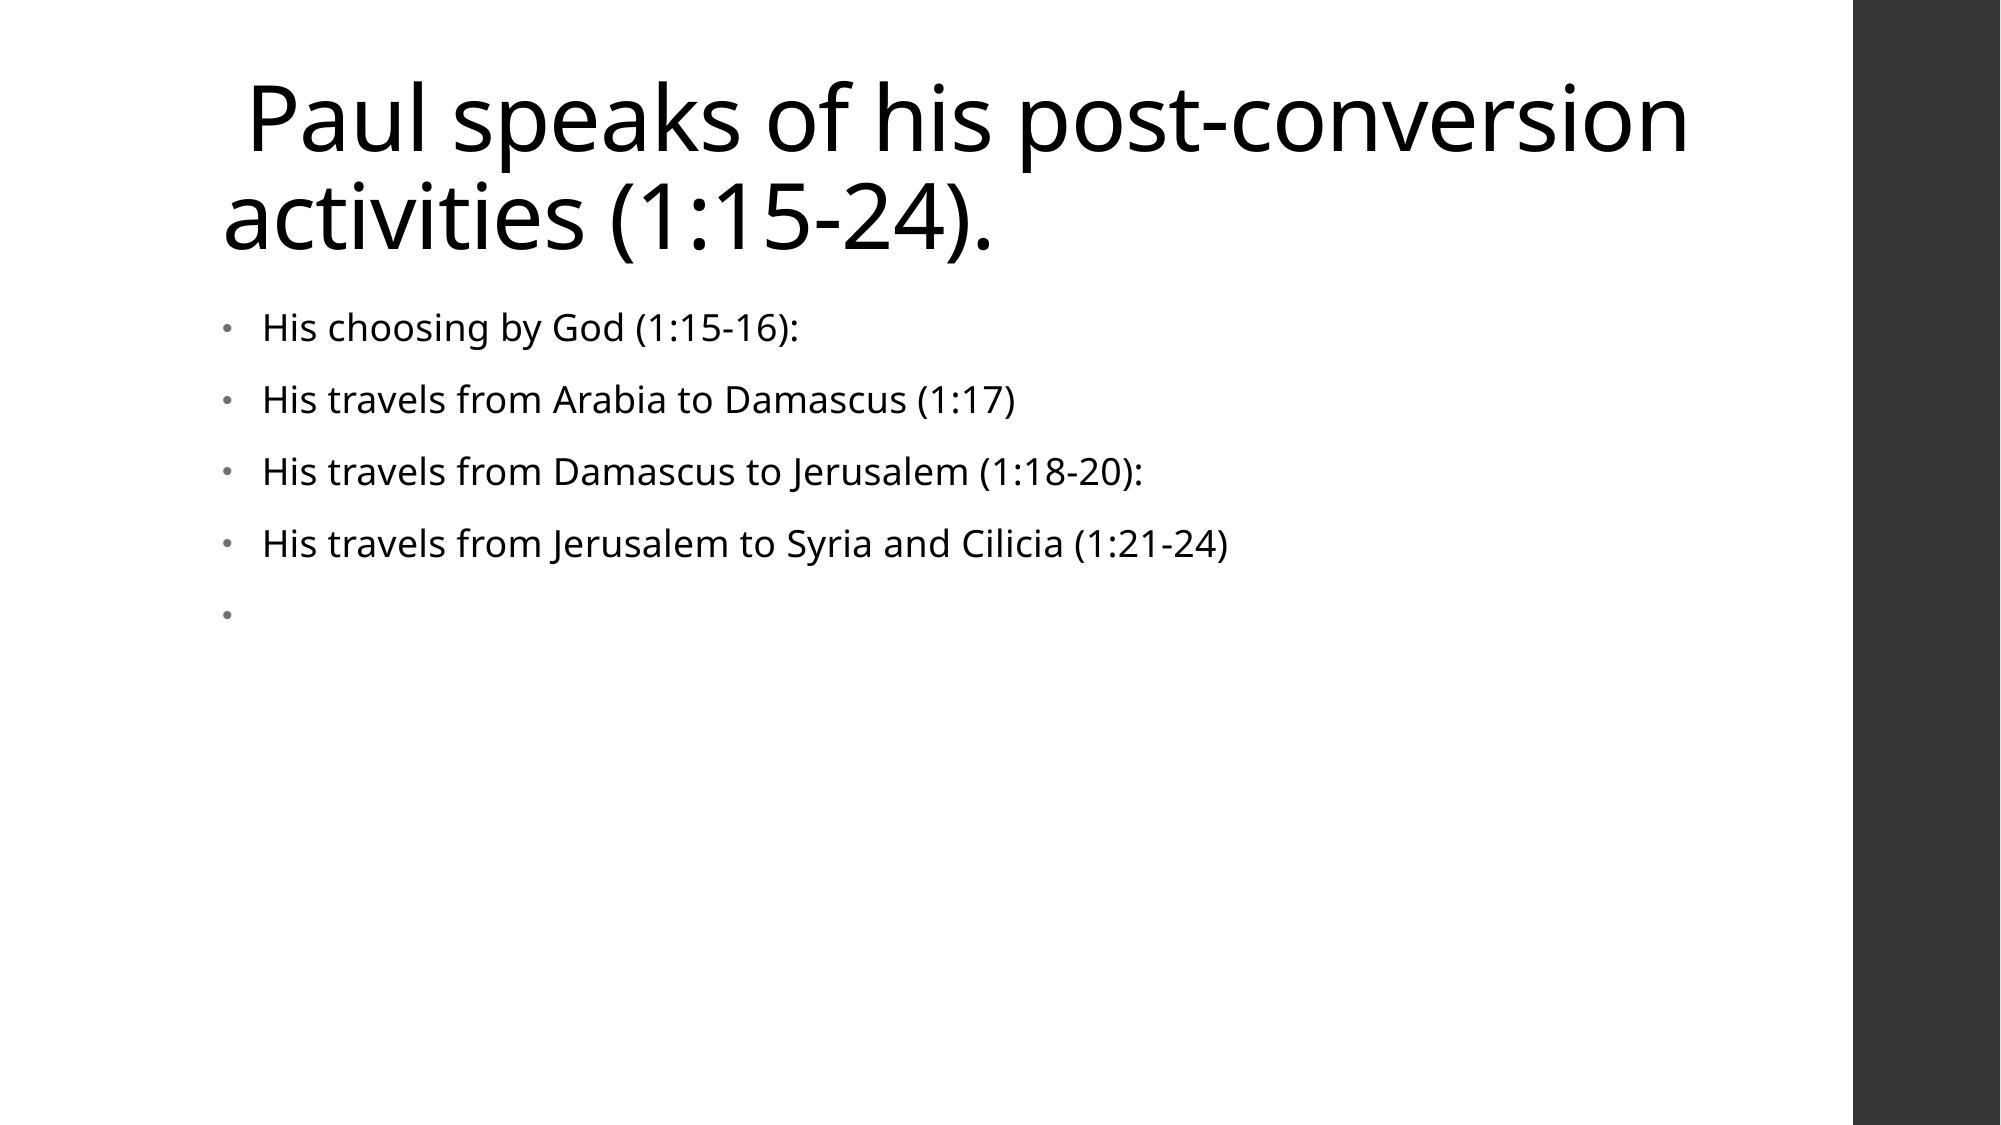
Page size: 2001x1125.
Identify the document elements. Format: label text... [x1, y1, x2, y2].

list His choosing by God (1:15-16): His travels from Arabia to Damascus (1:17) His travels from Damascus to Jerusalem (1:18-20): His travels from Jerusalem to Syria and Cilicia (1:21-24) [206, 299, 1617, 1014]
title Paul speaks of his post-conversion activities (1:15-24). [206, 60, 1797, 278]
